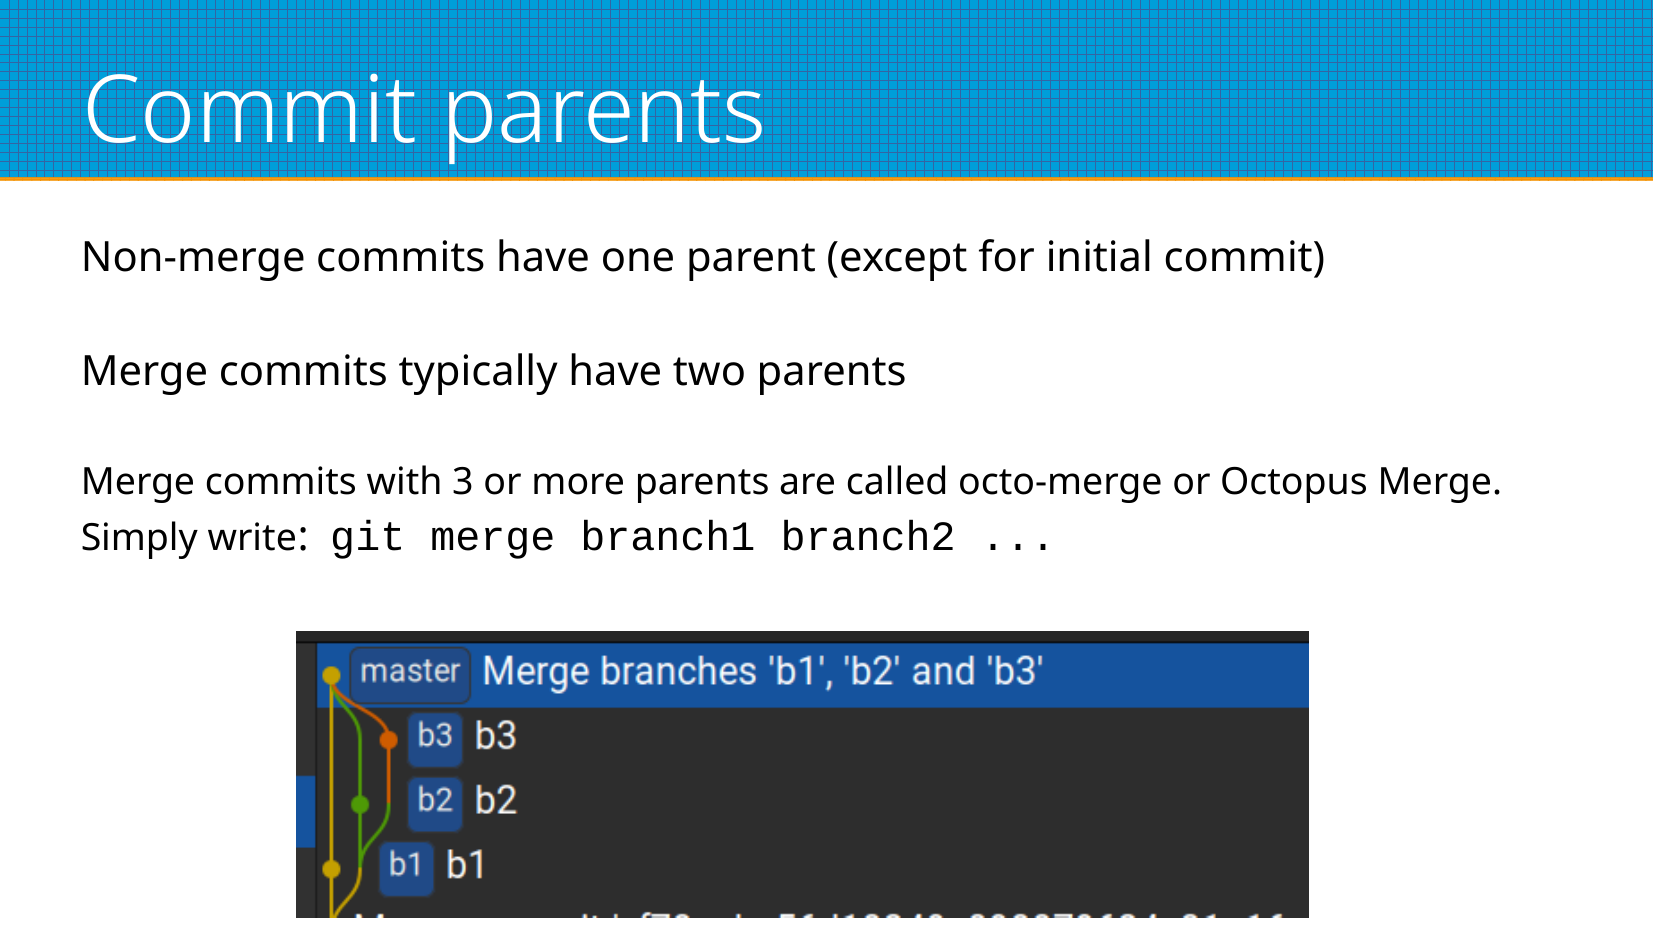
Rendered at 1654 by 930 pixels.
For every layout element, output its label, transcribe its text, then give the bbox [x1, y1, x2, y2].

picture [296, 631, 1309, 918]
title Commit parents [82, 14, 1571, 171]
text_box Non-merge commits have one parent (except for initial commit) Merge commits typically have two parents Merge commits with 3 or more parents are called octo-merge or Octopus Merge. Simply write: git merge branch1 branch2 ... [75, 175, 1576, 614]
